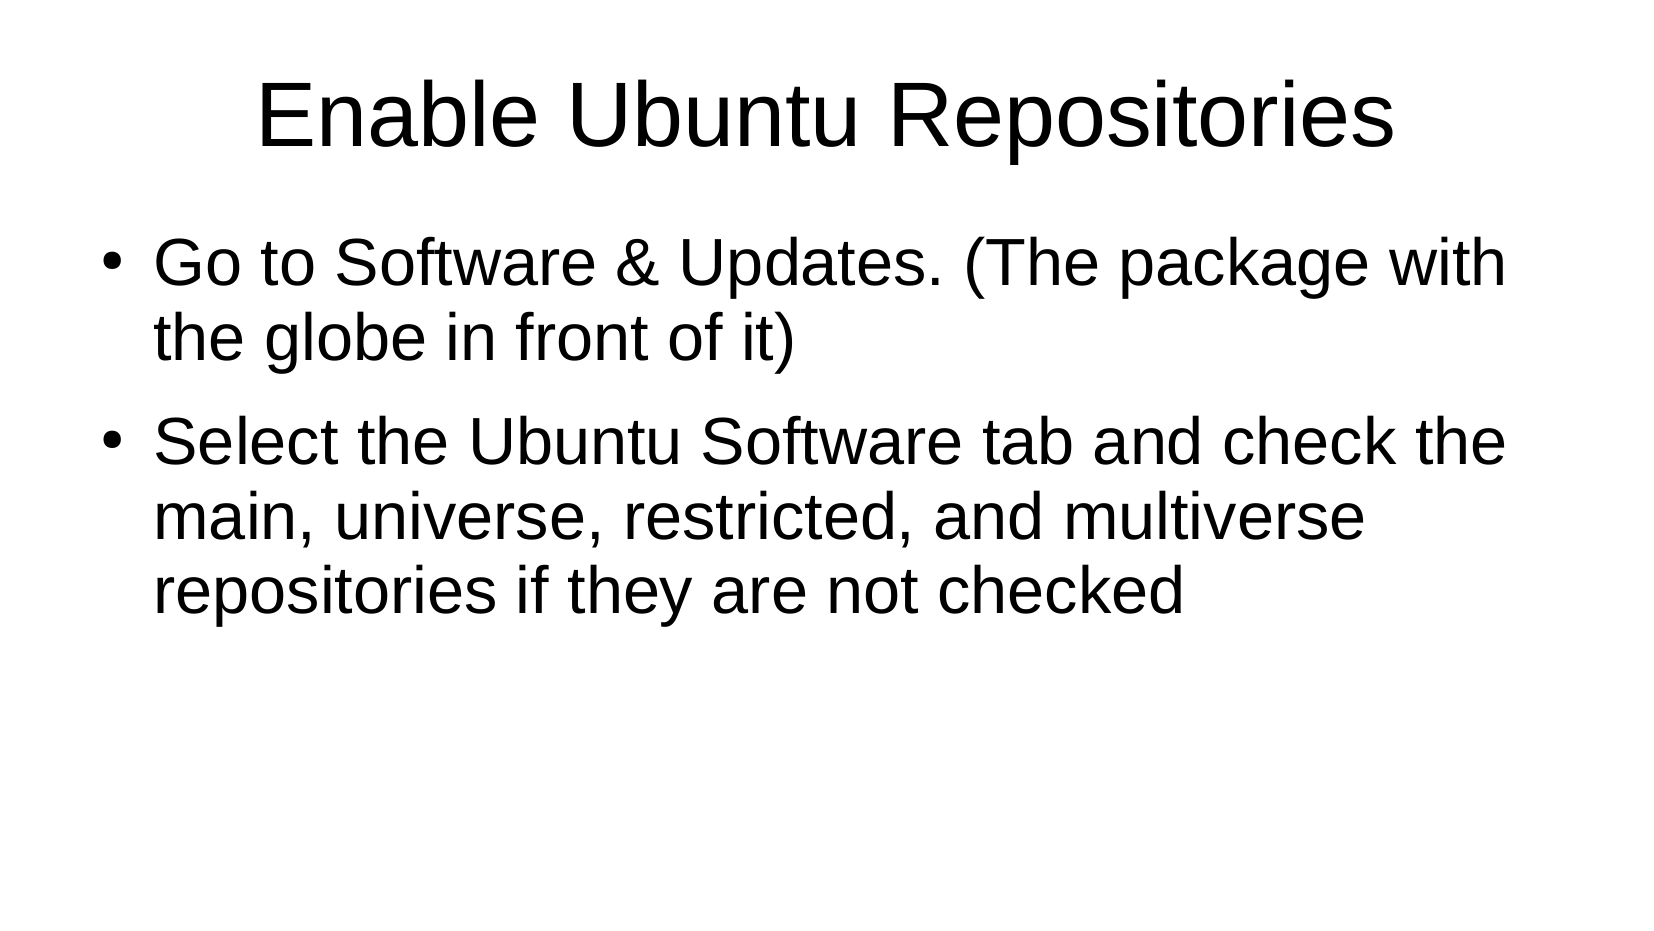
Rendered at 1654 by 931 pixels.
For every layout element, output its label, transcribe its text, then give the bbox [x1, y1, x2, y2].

title Enable Ubuntu Repositories [82, 37, 1571, 193]
list Go to Software & Updates. (The package with the globe in front of it) Select the Ubuntu Software tab and check the main, universe, restricted, and multiverse repositories if they are not checked [82, 225, 1571, 758]
